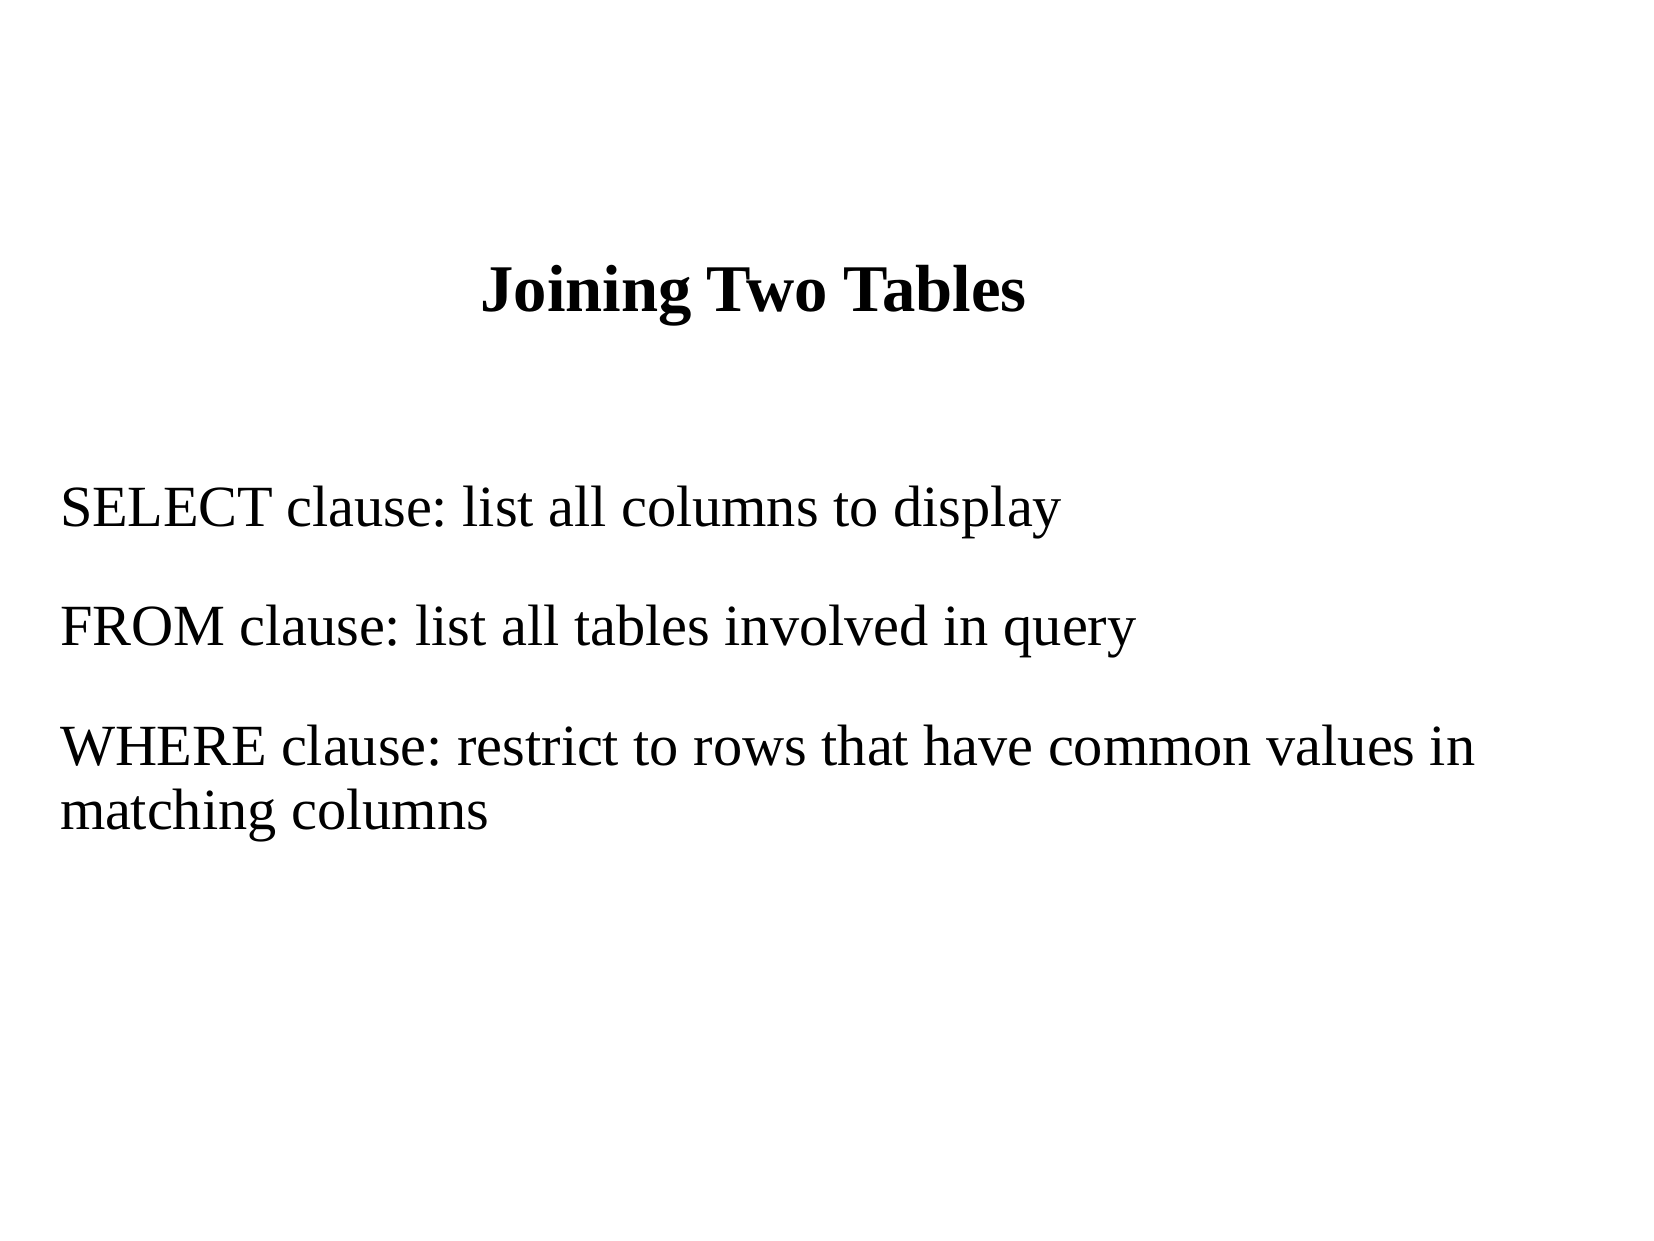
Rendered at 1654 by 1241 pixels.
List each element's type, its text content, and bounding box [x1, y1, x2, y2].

text_box Joining Two Tables SELECT clause: list all columns to display FROM clause: list all tables involved in query WHERE clause: restrict to rows that have common values in matching columns [45, 106, 1607, 969]
